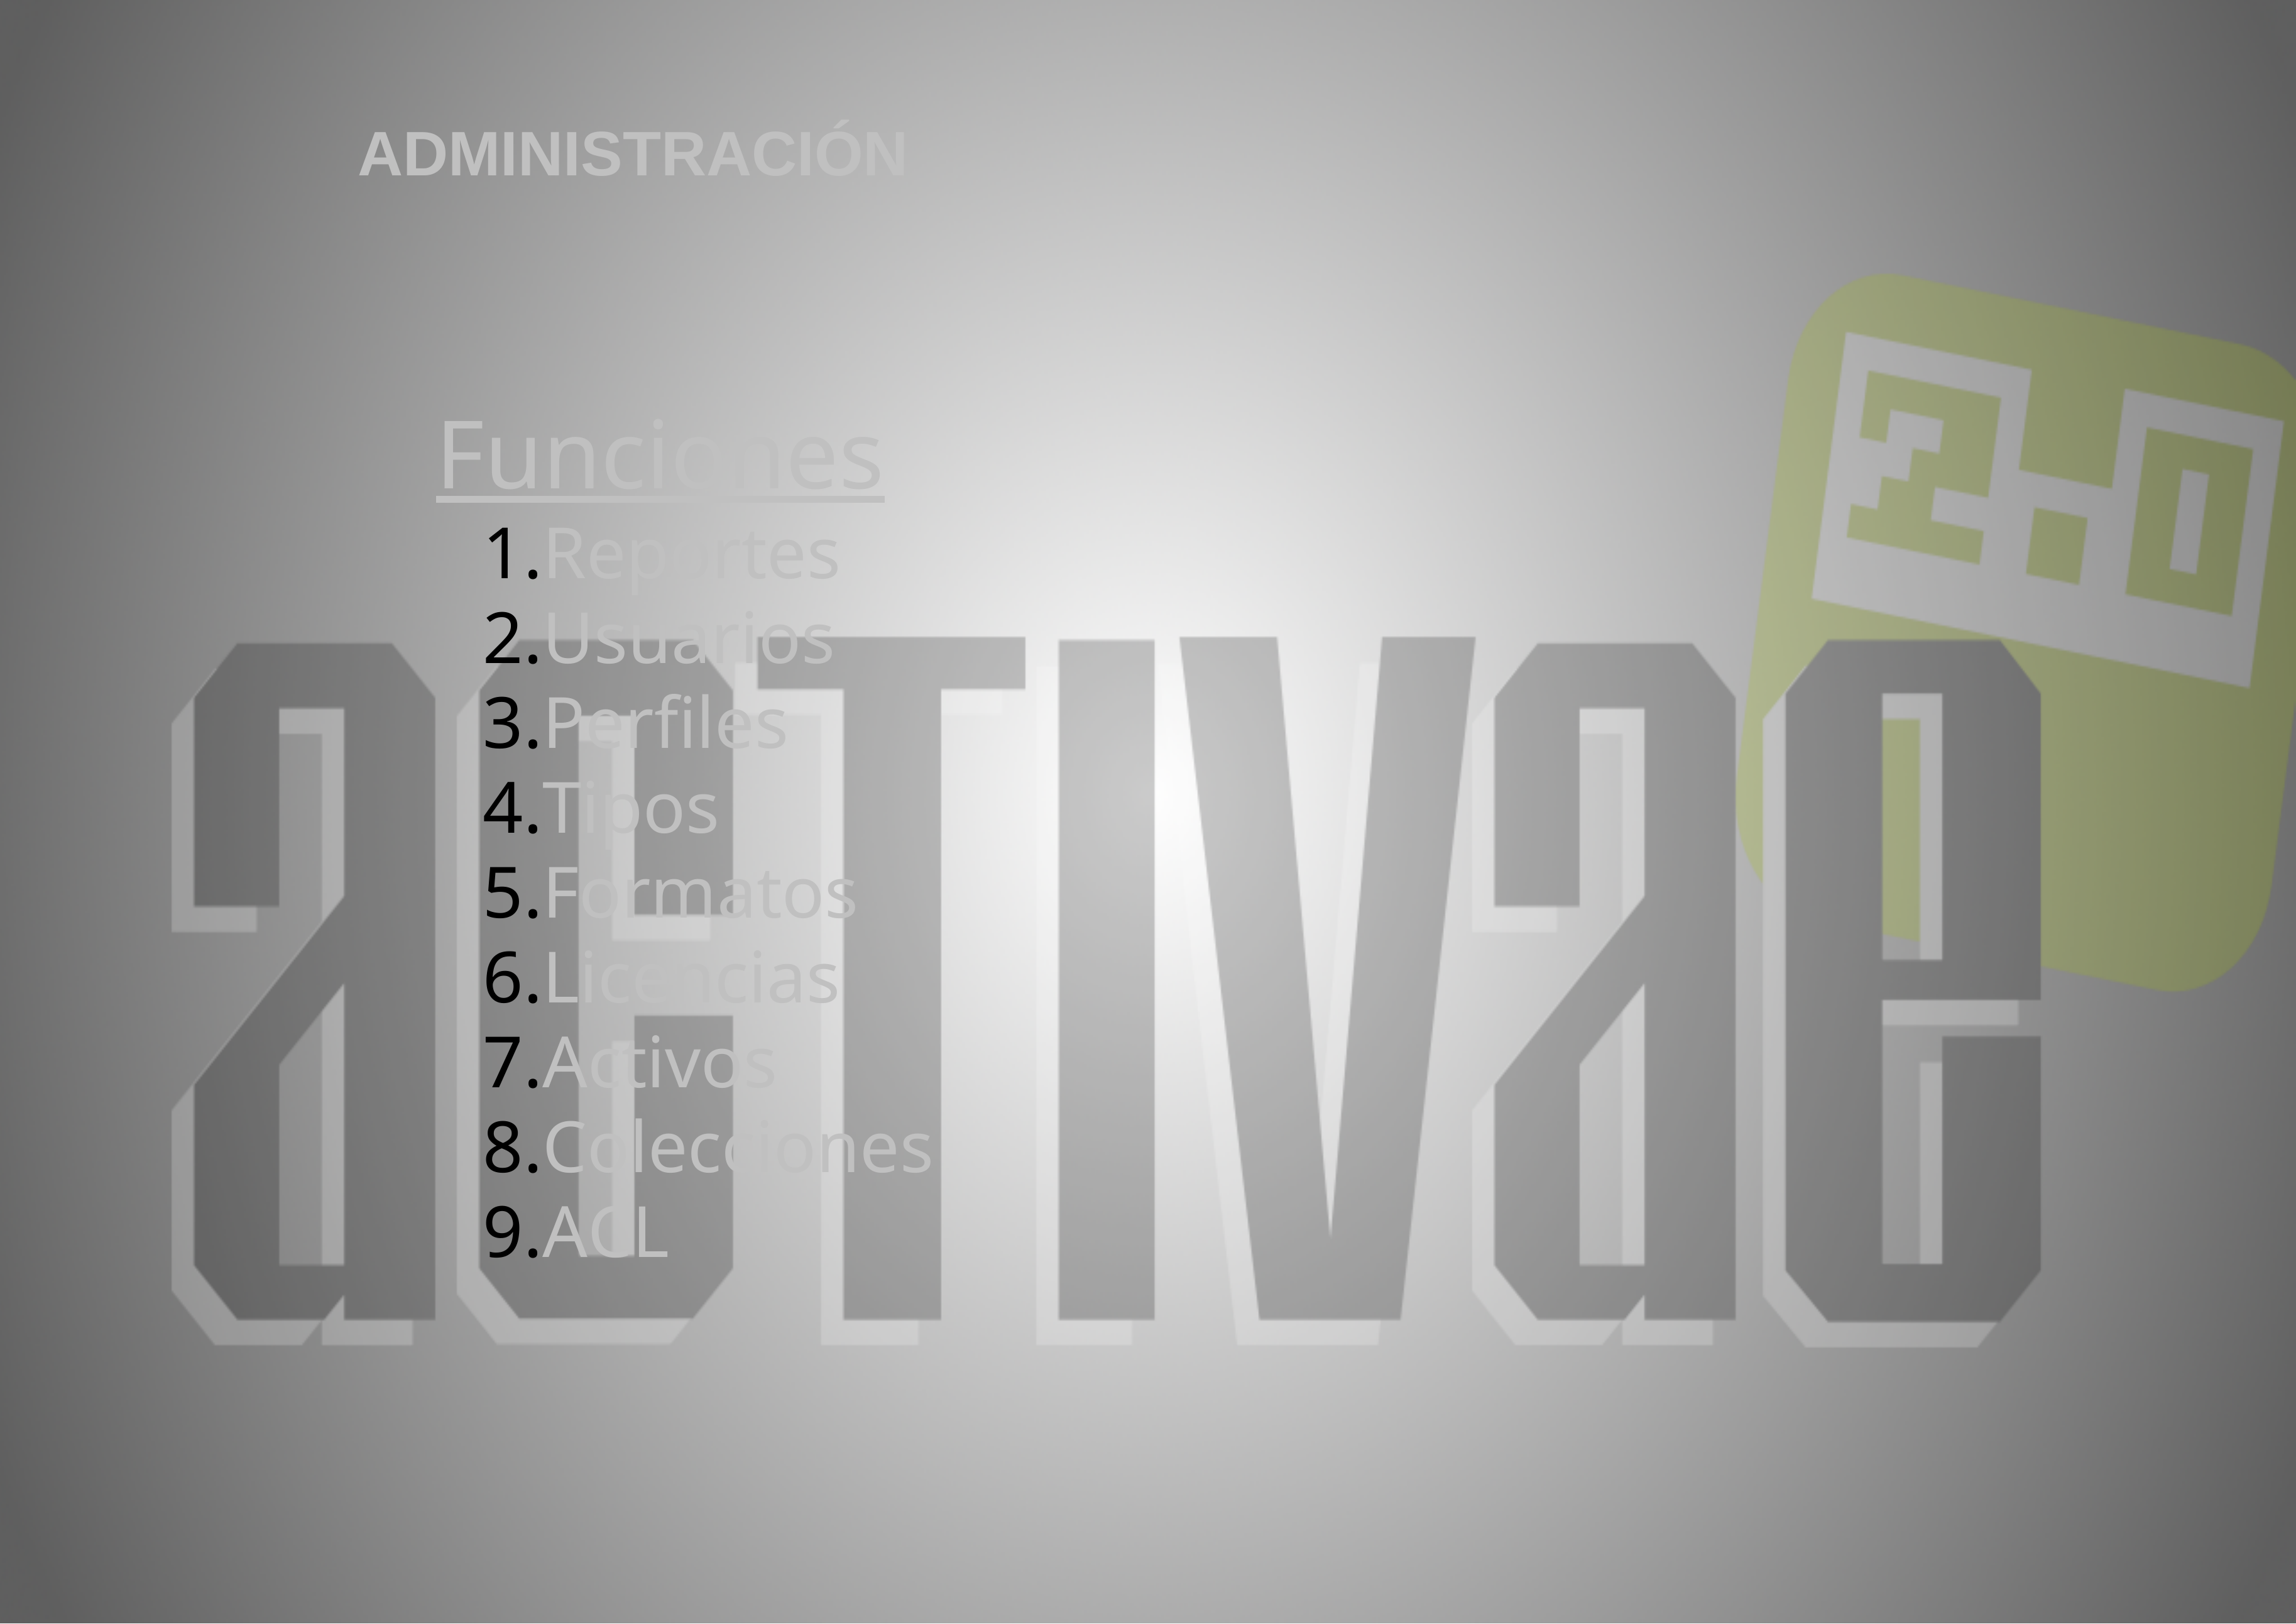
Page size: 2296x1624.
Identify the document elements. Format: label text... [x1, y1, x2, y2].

text_box ADMINISTRACIÓN [215, 112, 910, 189]
picture [0, 0, 2296, 1623]
text_box Funciones Reportes Usuarios Perfiles Tipos Formatos Licencias Activos Colecciones ACL [427, 390, 2004, 1281]
